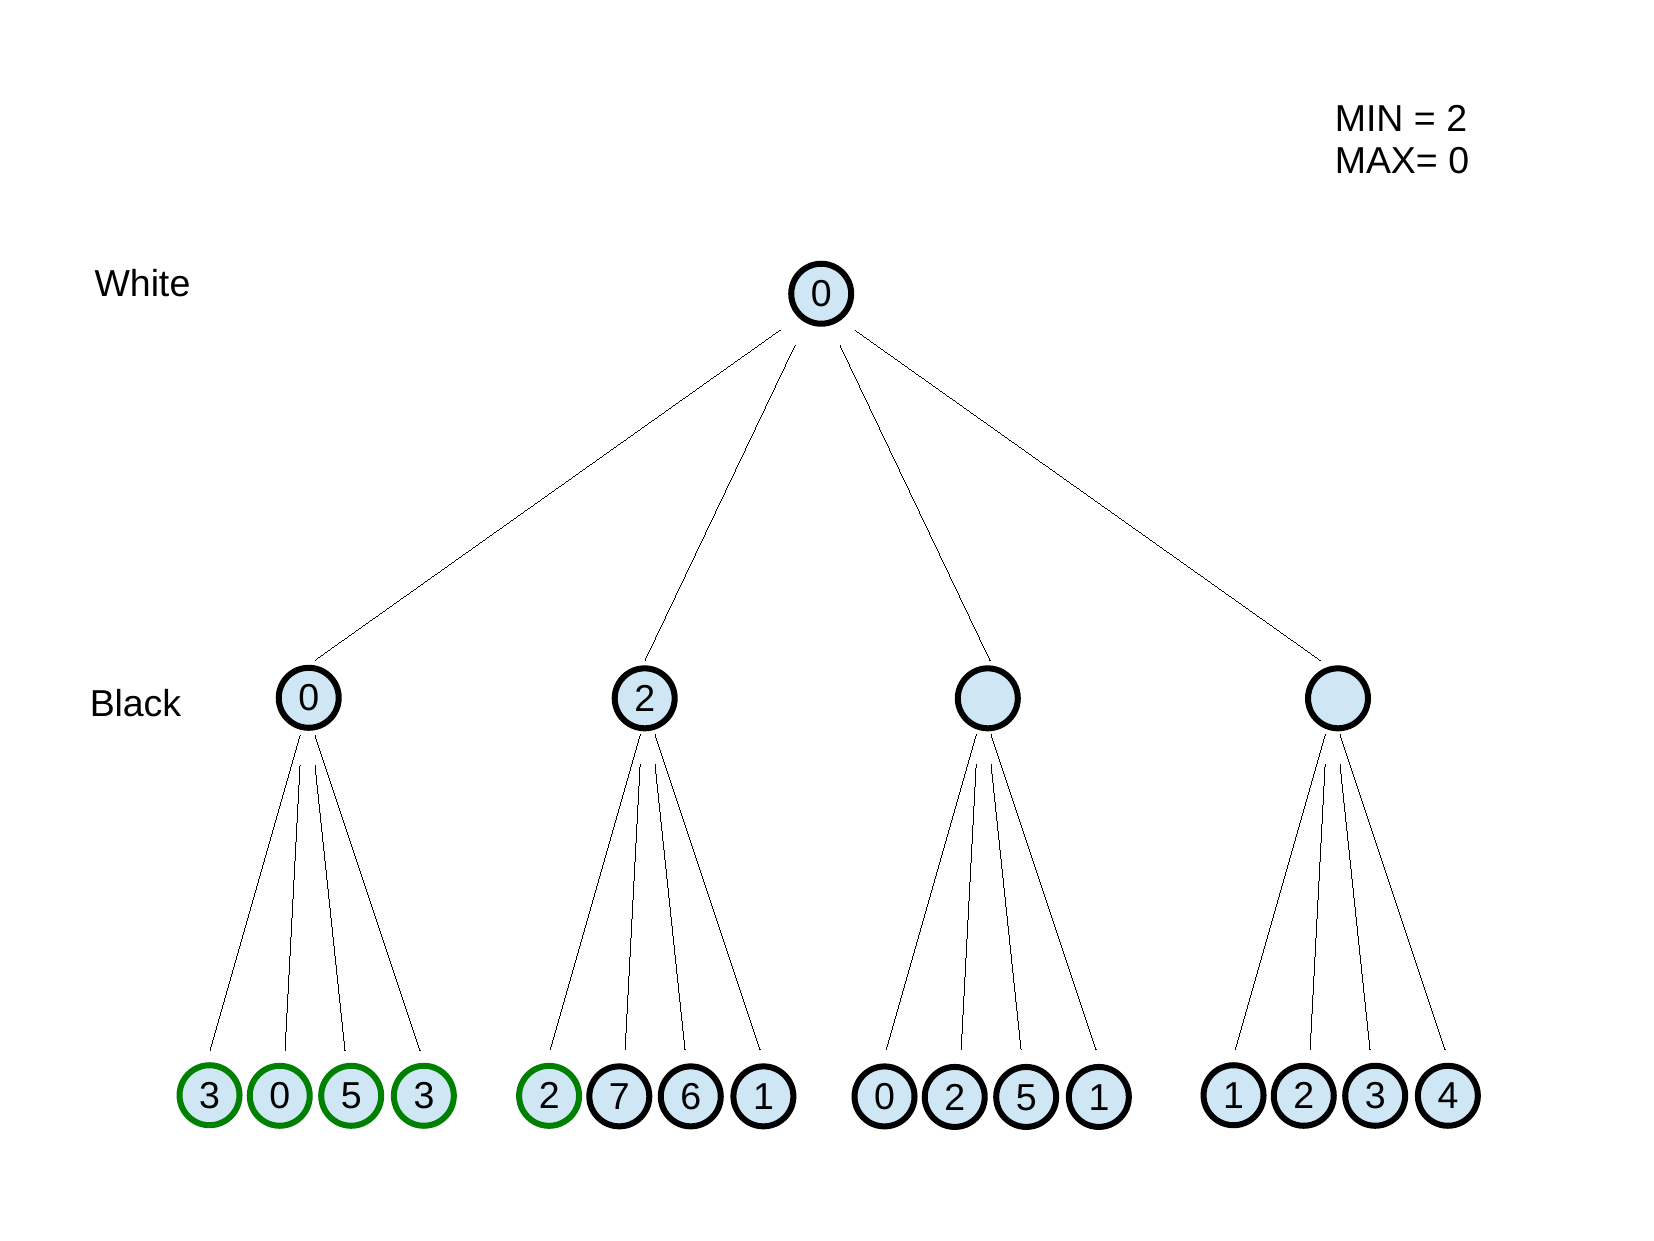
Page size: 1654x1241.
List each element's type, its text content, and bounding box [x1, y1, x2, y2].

text_box 1 [1068, 1066, 1129, 1127]
text_box 1 [1203, 1065, 1264, 1126]
text_box [957, 668, 1018, 729]
text_box 5 [321, 1065, 382, 1126]
text_box Black [75, 675, 197, 732]
text_box 2 [519, 1065, 580, 1126]
text_box 0 [249, 1065, 310, 1126]
text_box White [79, 255, 206, 312]
text_box 0 [854, 1066, 915, 1127]
text_box 2 [1273, 1065, 1334, 1126]
text_box 5 [996, 1066, 1057, 1127]
text_box 3 [393, 1065, 454, 1126]
text_box 1 [733, 1066, 794, 1127]
text_box MIN = 2 MAX= 0 [1320, 90, 1484, 189]
text_box 3 [179, 1065, 240, 1126]
text_box 3 [1345, 1065, 1406, 1126]
text_box 0 [278, 667, 339, 728]
text_box 0 [791, 263, 852, 324]
text_box 6 [660, 1066, 721, 1127]
text_box [1308, 668, 1369, 729]
text_box 2 [924, 1066, 985, 1127]
text_box 7 [589, 1066, 650, 1127]
text_box 4 [1417, 1065, 1478, 1126]
text_box 2 [614, 668, 675, 729]
